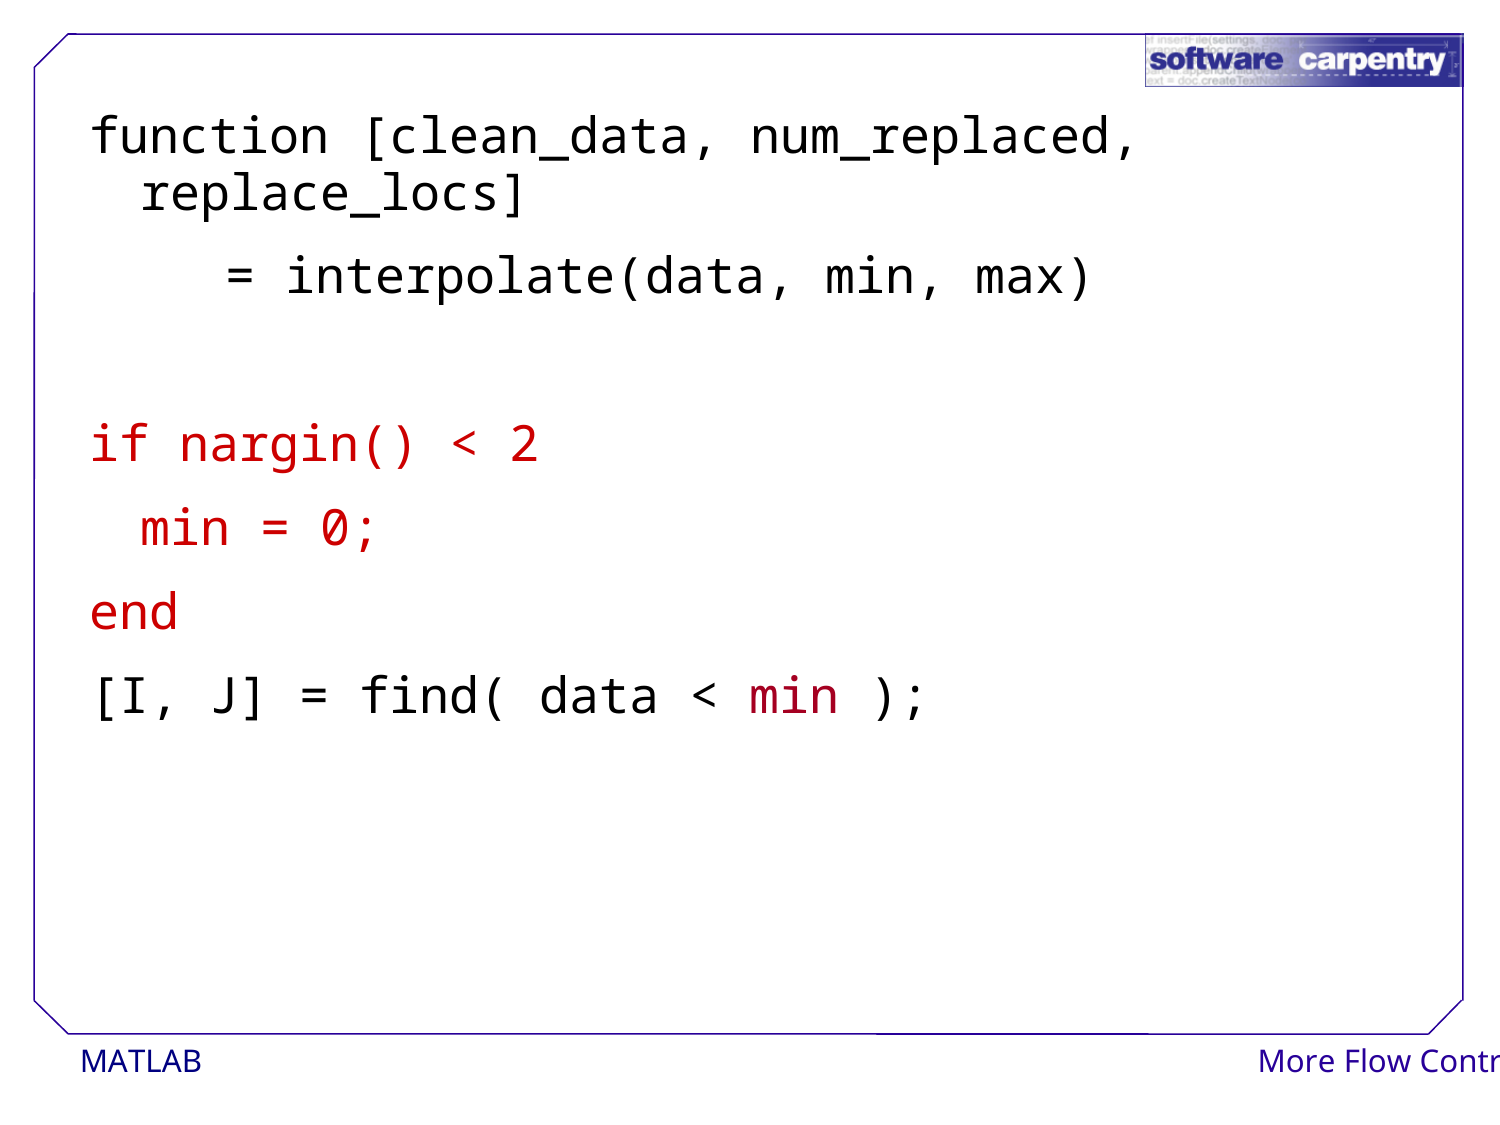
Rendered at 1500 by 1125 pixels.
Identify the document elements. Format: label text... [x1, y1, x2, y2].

picture [1145, 33, 1464, 87]
list function [clean_data, num_replaced, replace_locs] = interpolate(data, min, max) if nargin() < 2 min = 0; end [I, J] = find( data < min ); [75, 99, 1426, 1013]
